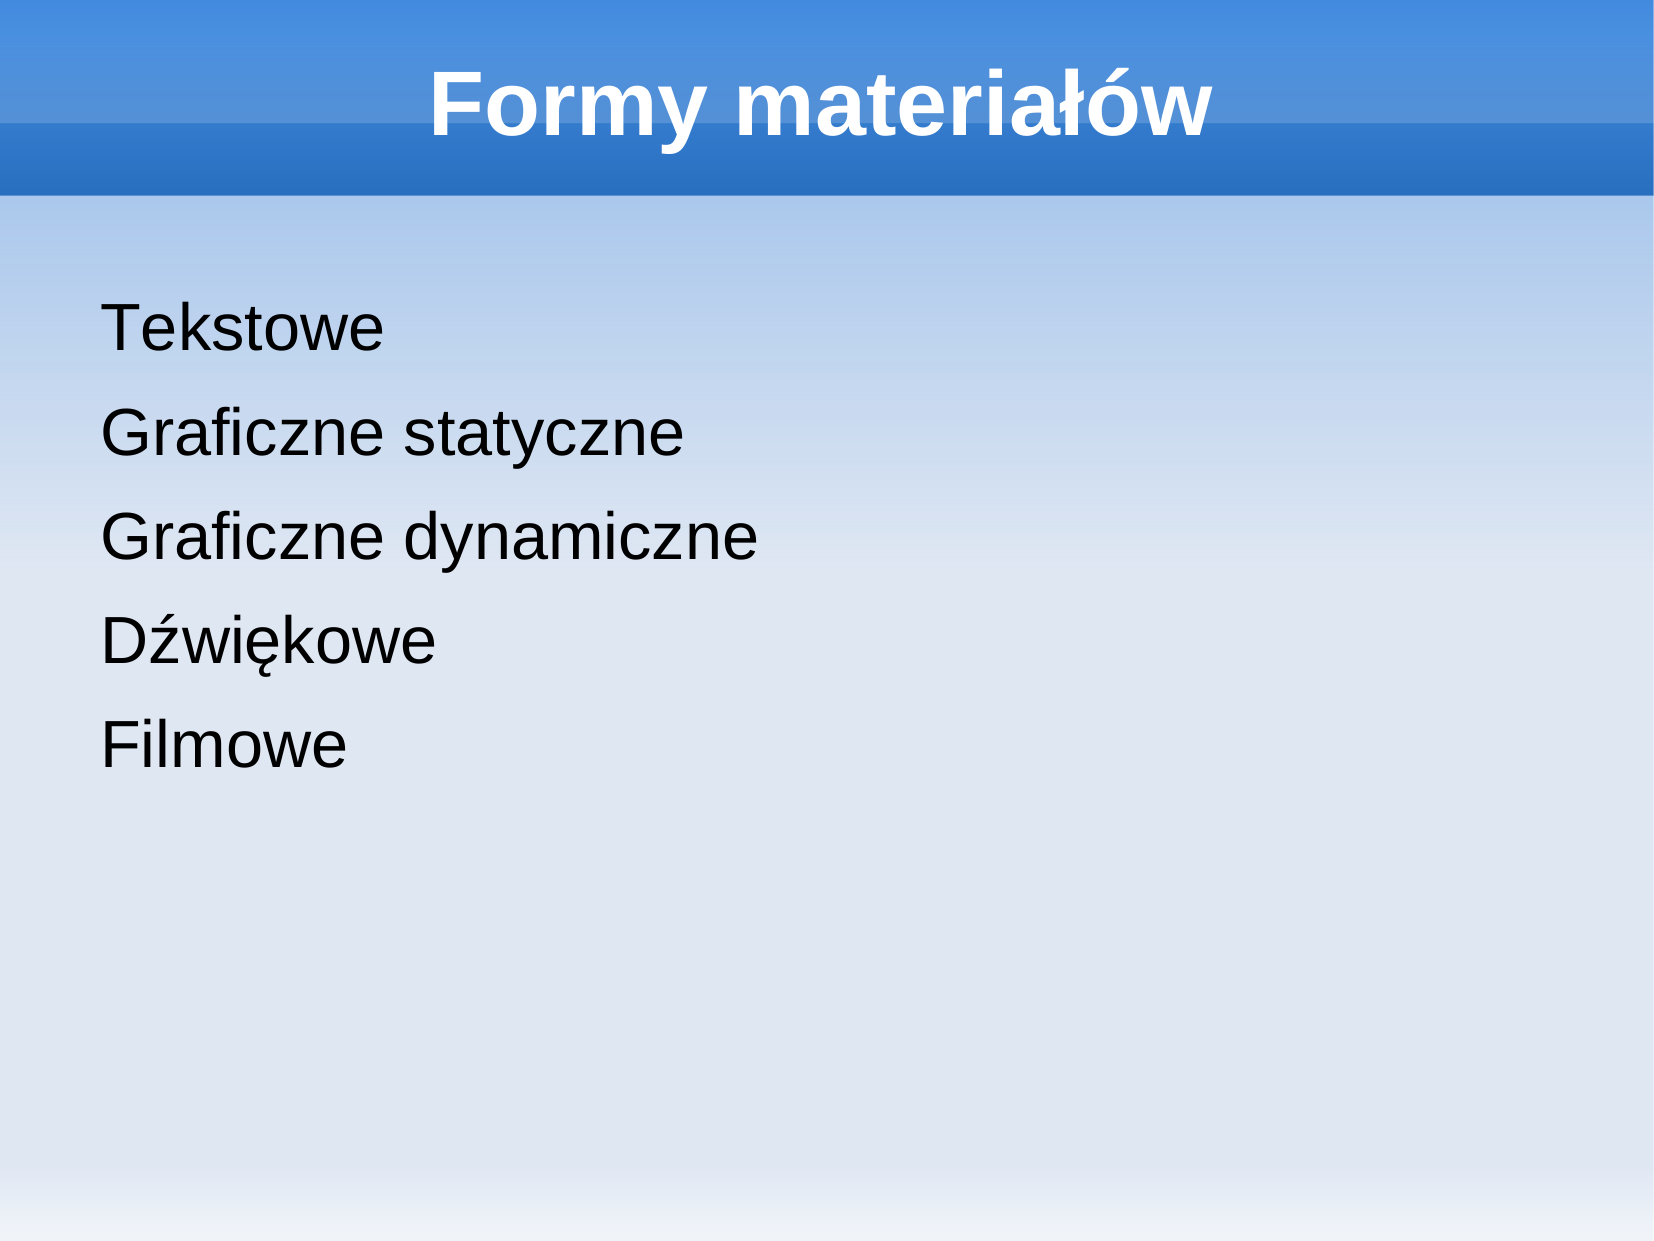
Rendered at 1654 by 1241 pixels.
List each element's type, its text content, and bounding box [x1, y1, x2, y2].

picture [0, 0, 1654, 1241]
list Tekstowe Graficzne statyczne Graficzne dynamiczne Dźwiękowe Filmowe [82, 290, 1571, 1094]
title Formy materiałów [76, 7, 1565, 200]
